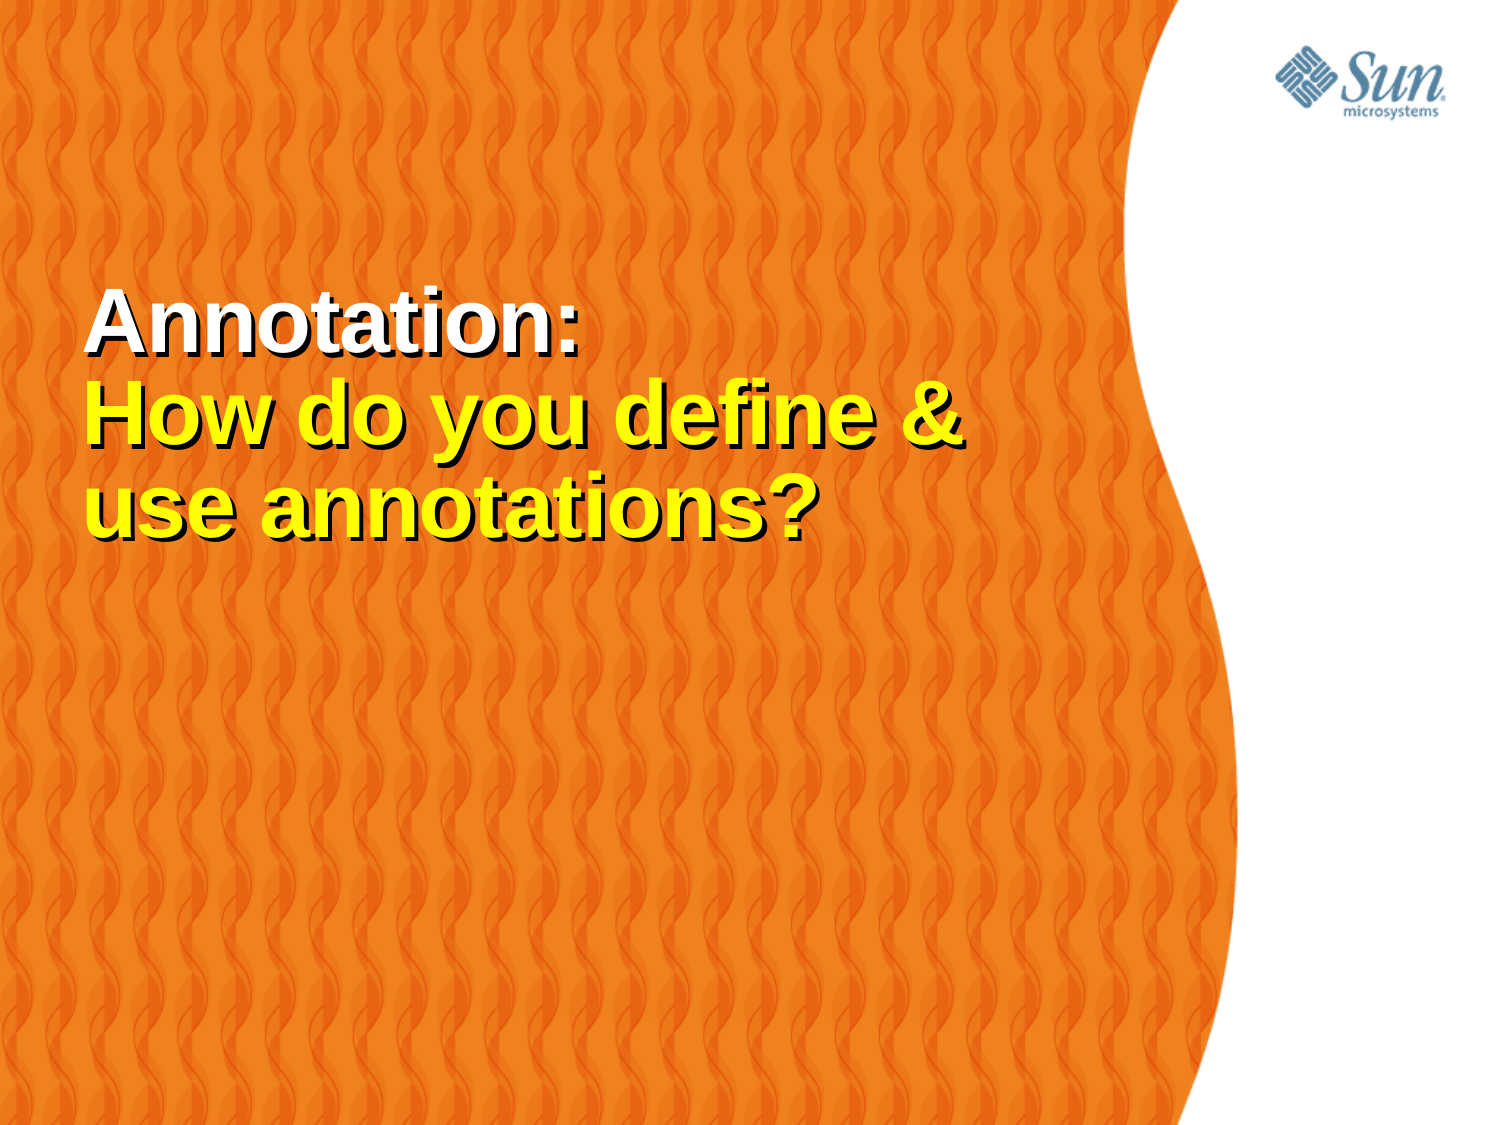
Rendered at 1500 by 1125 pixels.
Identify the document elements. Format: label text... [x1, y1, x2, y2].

picture [0, 0, 1500, 1125]
title Annotation: How do you define & use annotations? [81, 176, 1283, 884]
